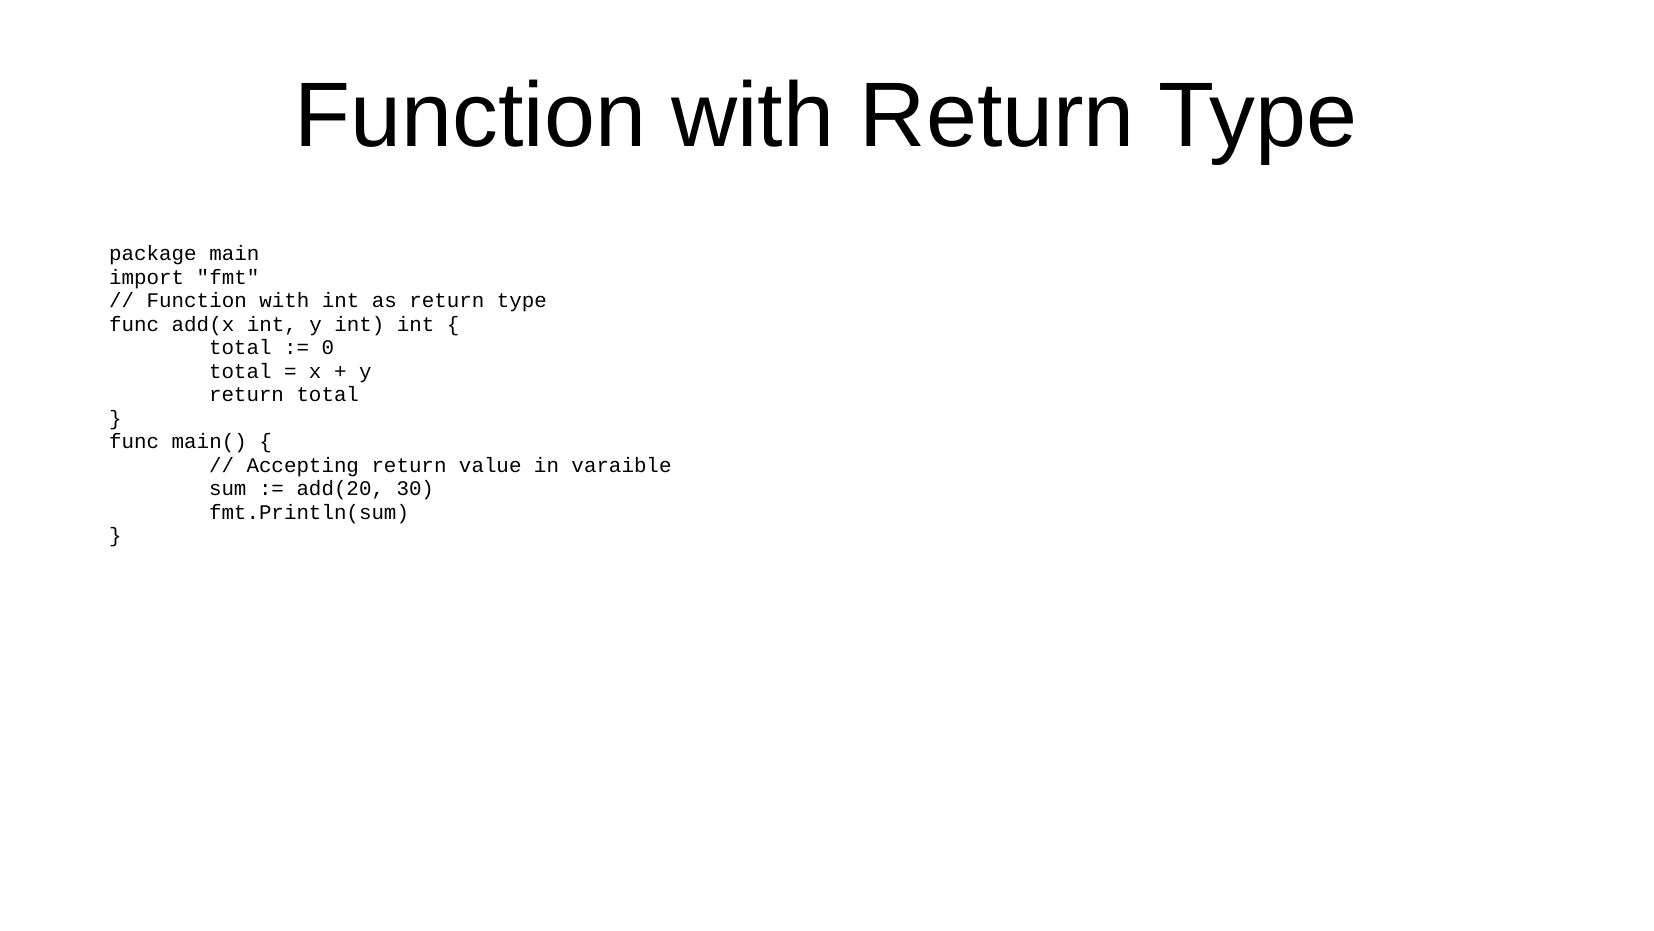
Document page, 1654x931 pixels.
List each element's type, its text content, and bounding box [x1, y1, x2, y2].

title Function with Return Type [82, 37, 1571, 193]
text_box package main import "fmt" // Function with int as return type func add(x int, y int) int { total := 0 total = x + y return total } func main() { // Accepting return value in varaible sum := add(20, 30) fmt.Println(sum) } [94, 236, 1512, 745]
